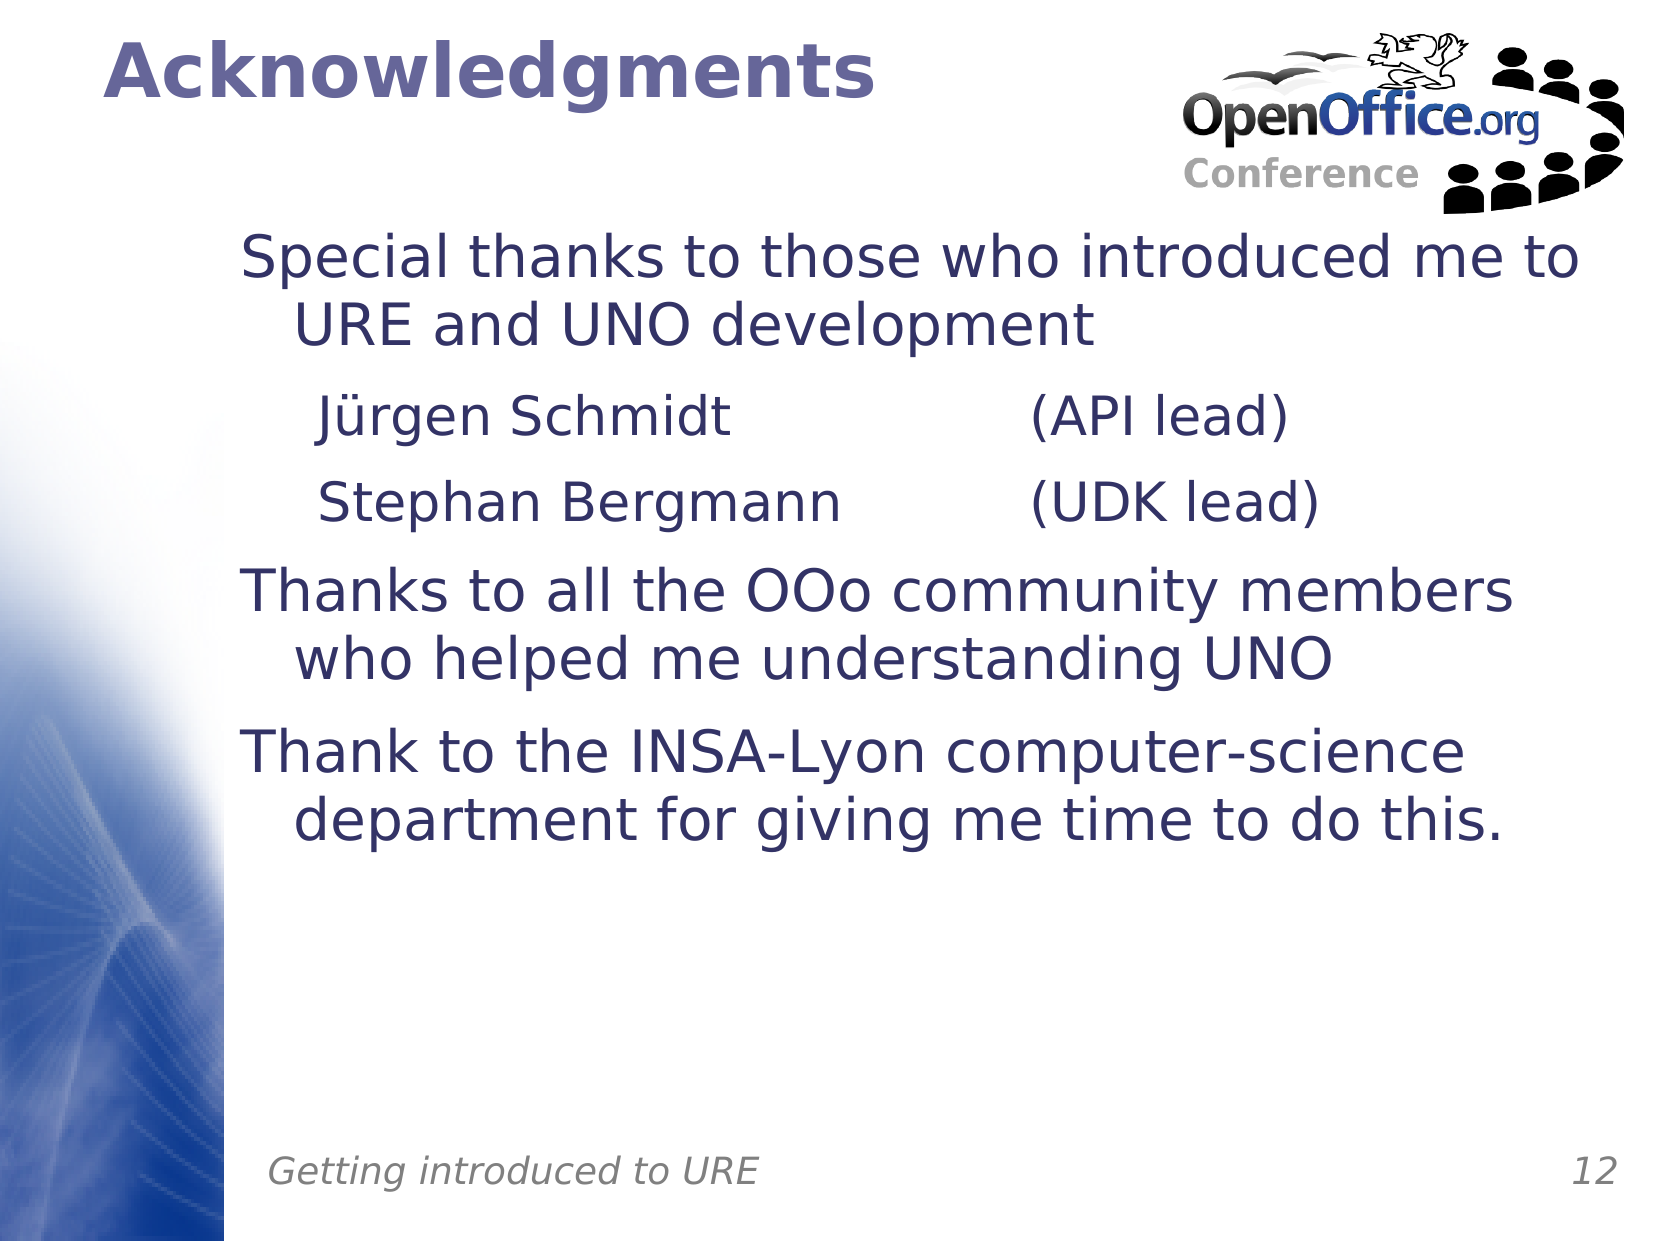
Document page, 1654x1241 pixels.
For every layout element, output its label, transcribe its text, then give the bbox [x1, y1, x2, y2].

picture [1183, 33, 1624, 214]
title Acknowledgments [15, 15, 987, 129]
list Special thanks to those who introduced me to URE and UNO development Jürgen Schmidt (API lead) Stephan Bergmann (UDK lead) Thanks to all the OOo community members who helped me understanding UNO Thank to the INSA-Lyon computer-science department for giving me time to do this. [223, 223, 1619, 1133]
picture [0, 0, 224, 1241]
